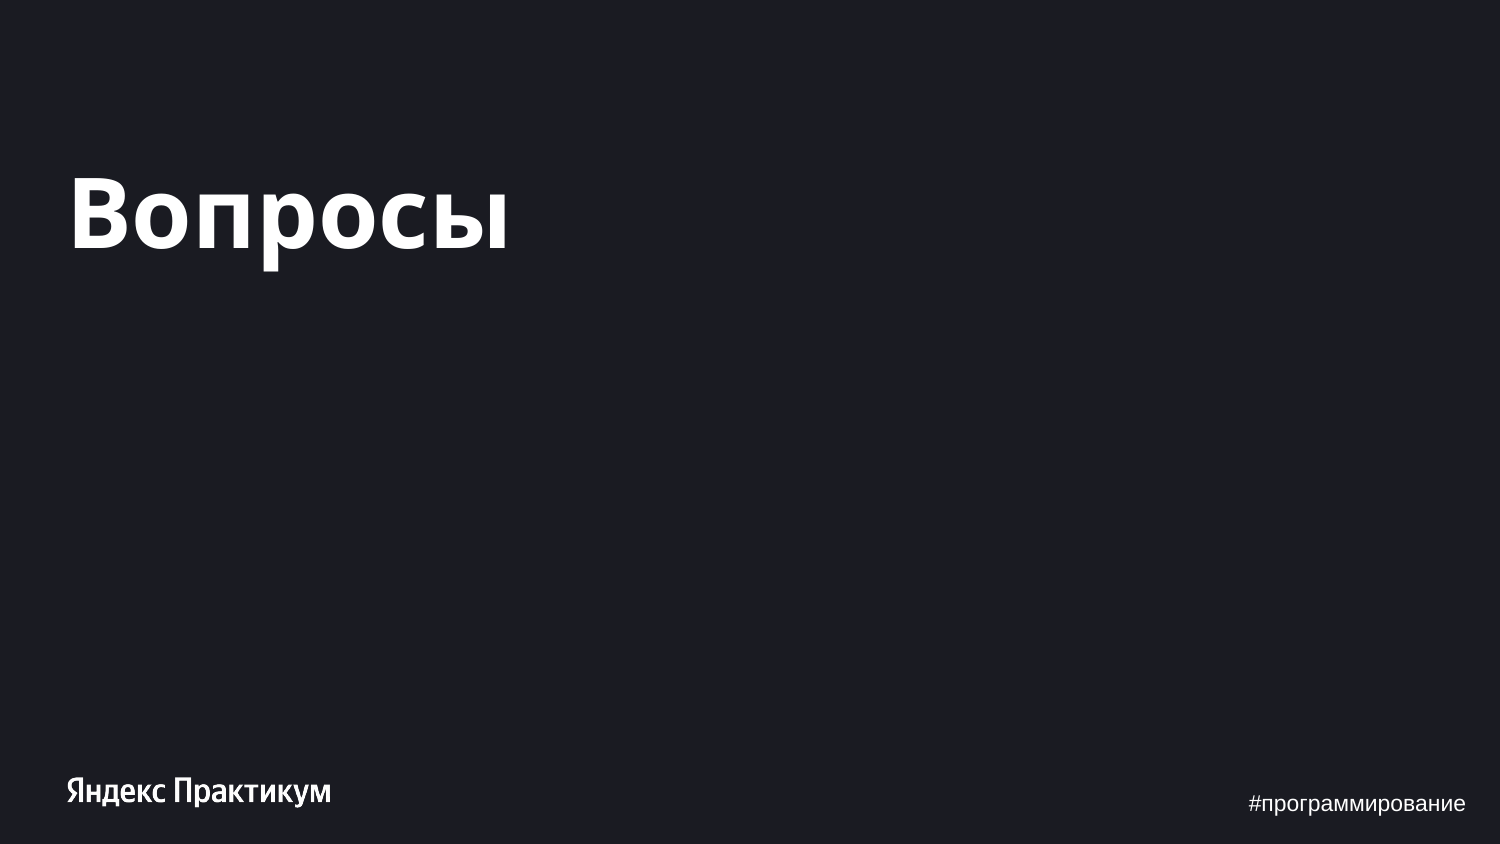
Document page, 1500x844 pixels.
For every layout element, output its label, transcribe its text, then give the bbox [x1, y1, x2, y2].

title Вопросы [60, 55, 739, 478]
picture [65, 773, 334, 808]
